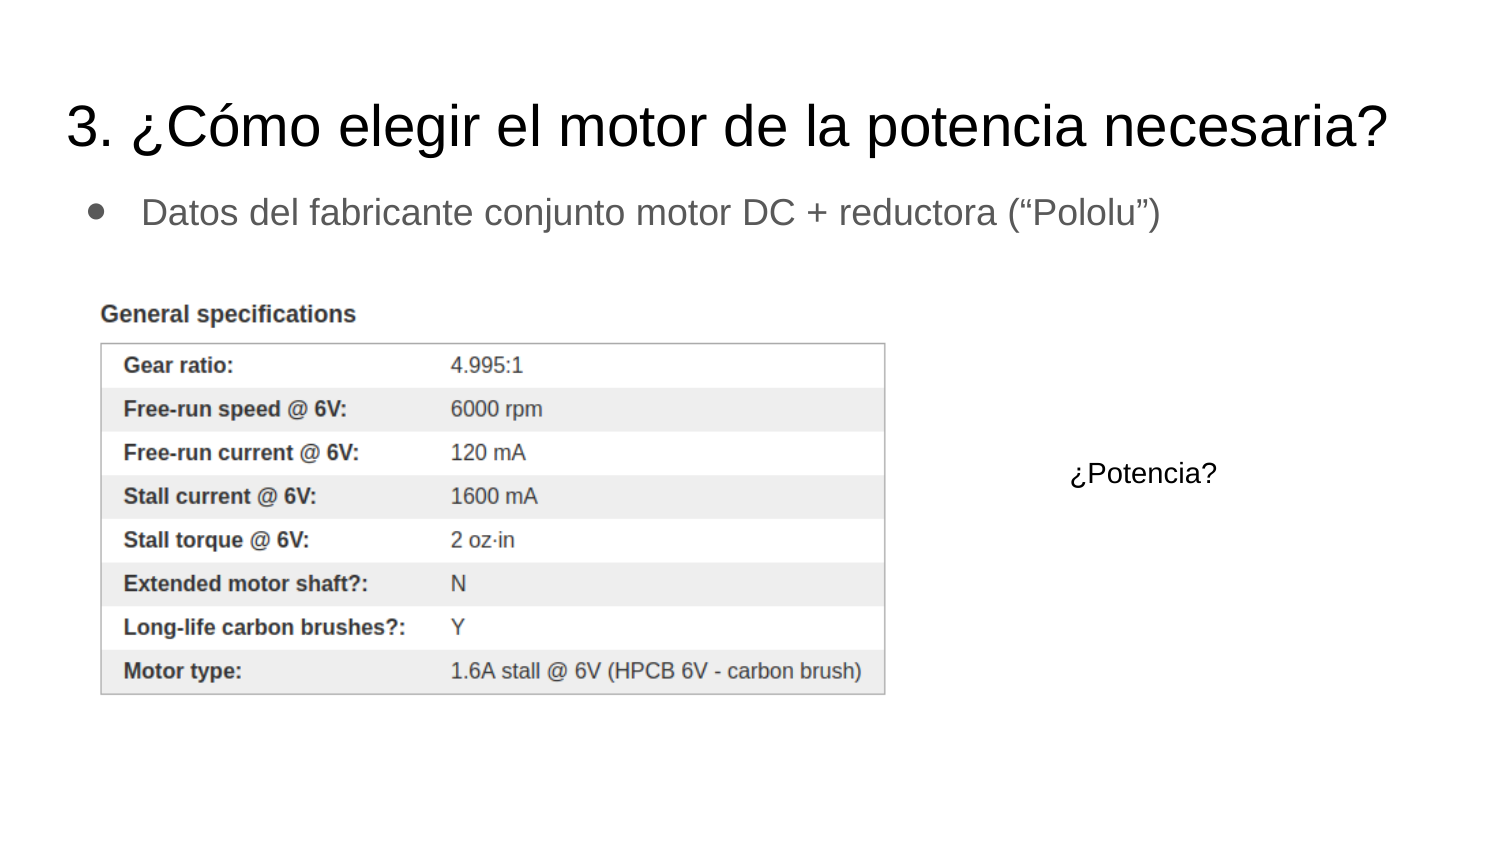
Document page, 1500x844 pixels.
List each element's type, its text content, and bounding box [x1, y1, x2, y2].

list Datos del fabricante conjunto motor DC + reductora (“Pololu”) [51, 172, 1449, 733]
text_box ¿Potencia? [986, 446, 1301, 507]
title 3. ¿Cómo elegir el motor de la potencia necesaria? [51, 72, 1449, 167]
